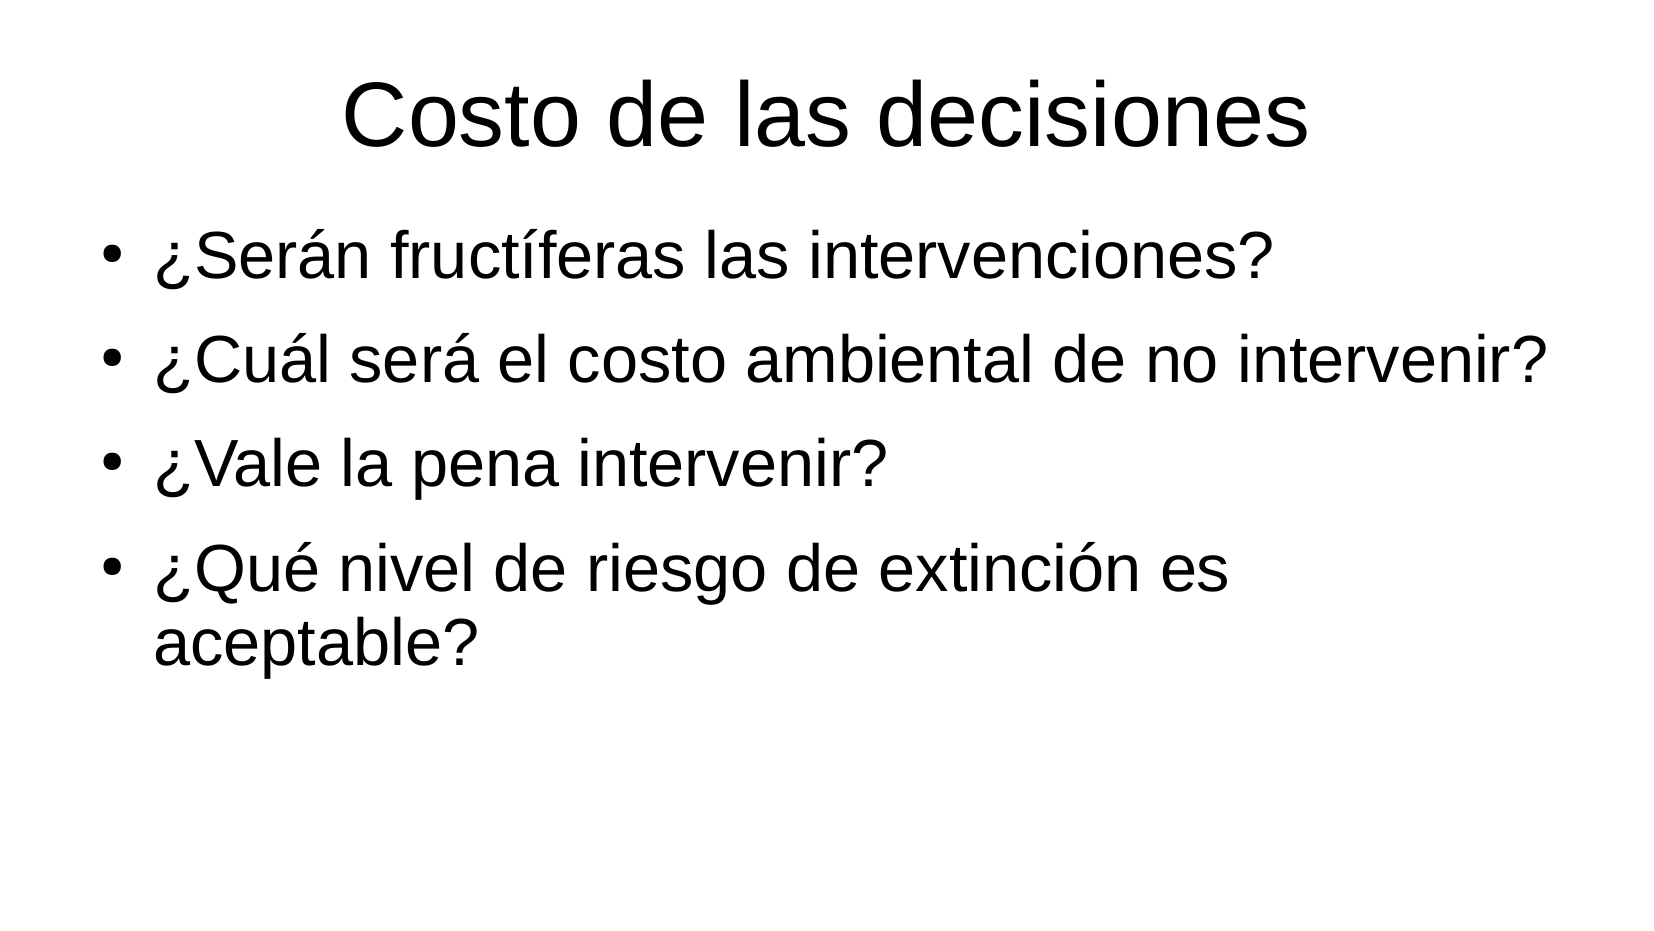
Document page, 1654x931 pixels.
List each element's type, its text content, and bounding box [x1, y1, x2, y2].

list ¿Serán fructíferas las intervenciones? ¿Cuál será el costo ambiental de no intervenir? ¿Vale la pena intervenir? ¿Qué nivel de riesgo de extinción es aceptable? [82, 217, 1571, 758]
title Costo de las decisiones [82, 37, 1571, 193]
